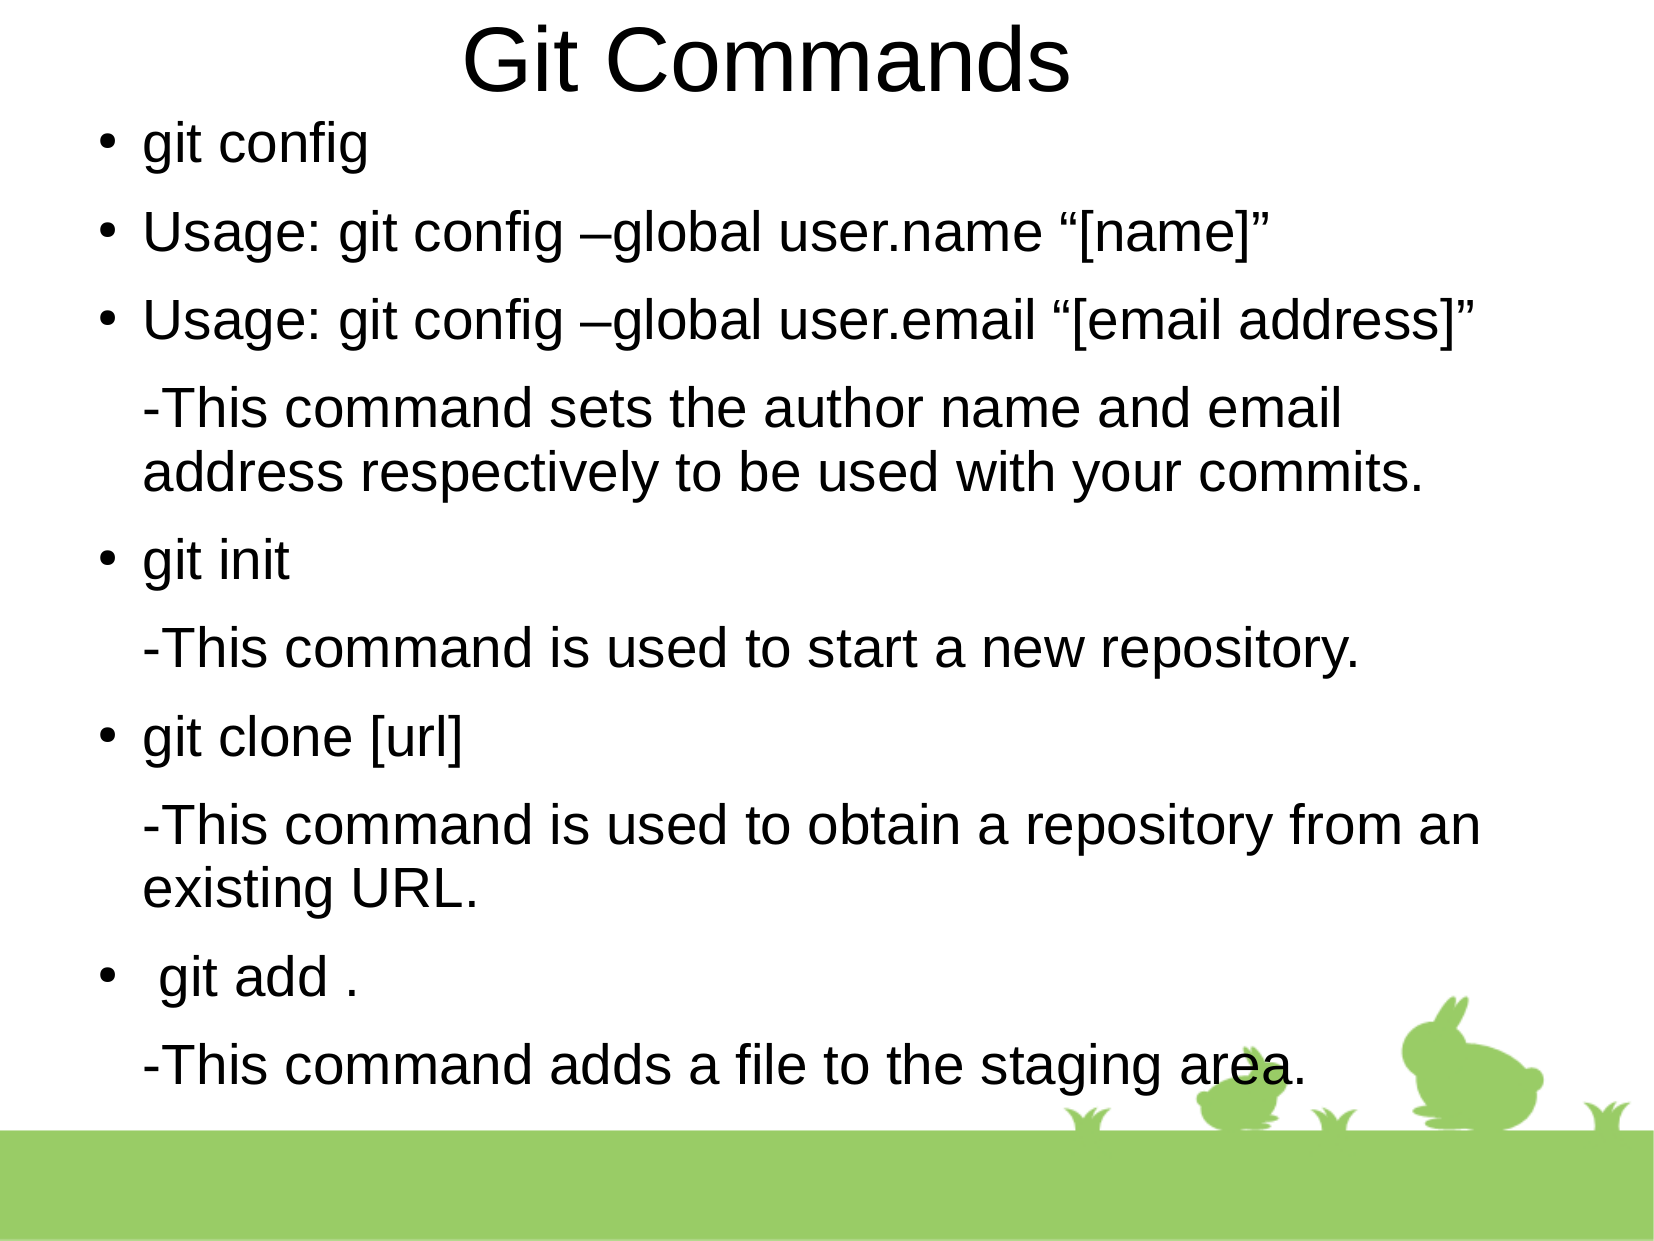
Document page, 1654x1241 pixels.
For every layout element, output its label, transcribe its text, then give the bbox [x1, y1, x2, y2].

picture [0, 0, 1654, 1241]
title Git Commands [82, 8, 1453, 111]
list git config Usage: git config –global user.name “[name]” Usage: git config –global user.email “[email address]” -This command sets the author name and email address respectively to be used with your commits. git init -This command is used to start a new repository. git clone [url] -This command is used to obtain a repository from an existing URL. git add . -This command adds a file to the staging area. [82, 111, 1630, 1099]
